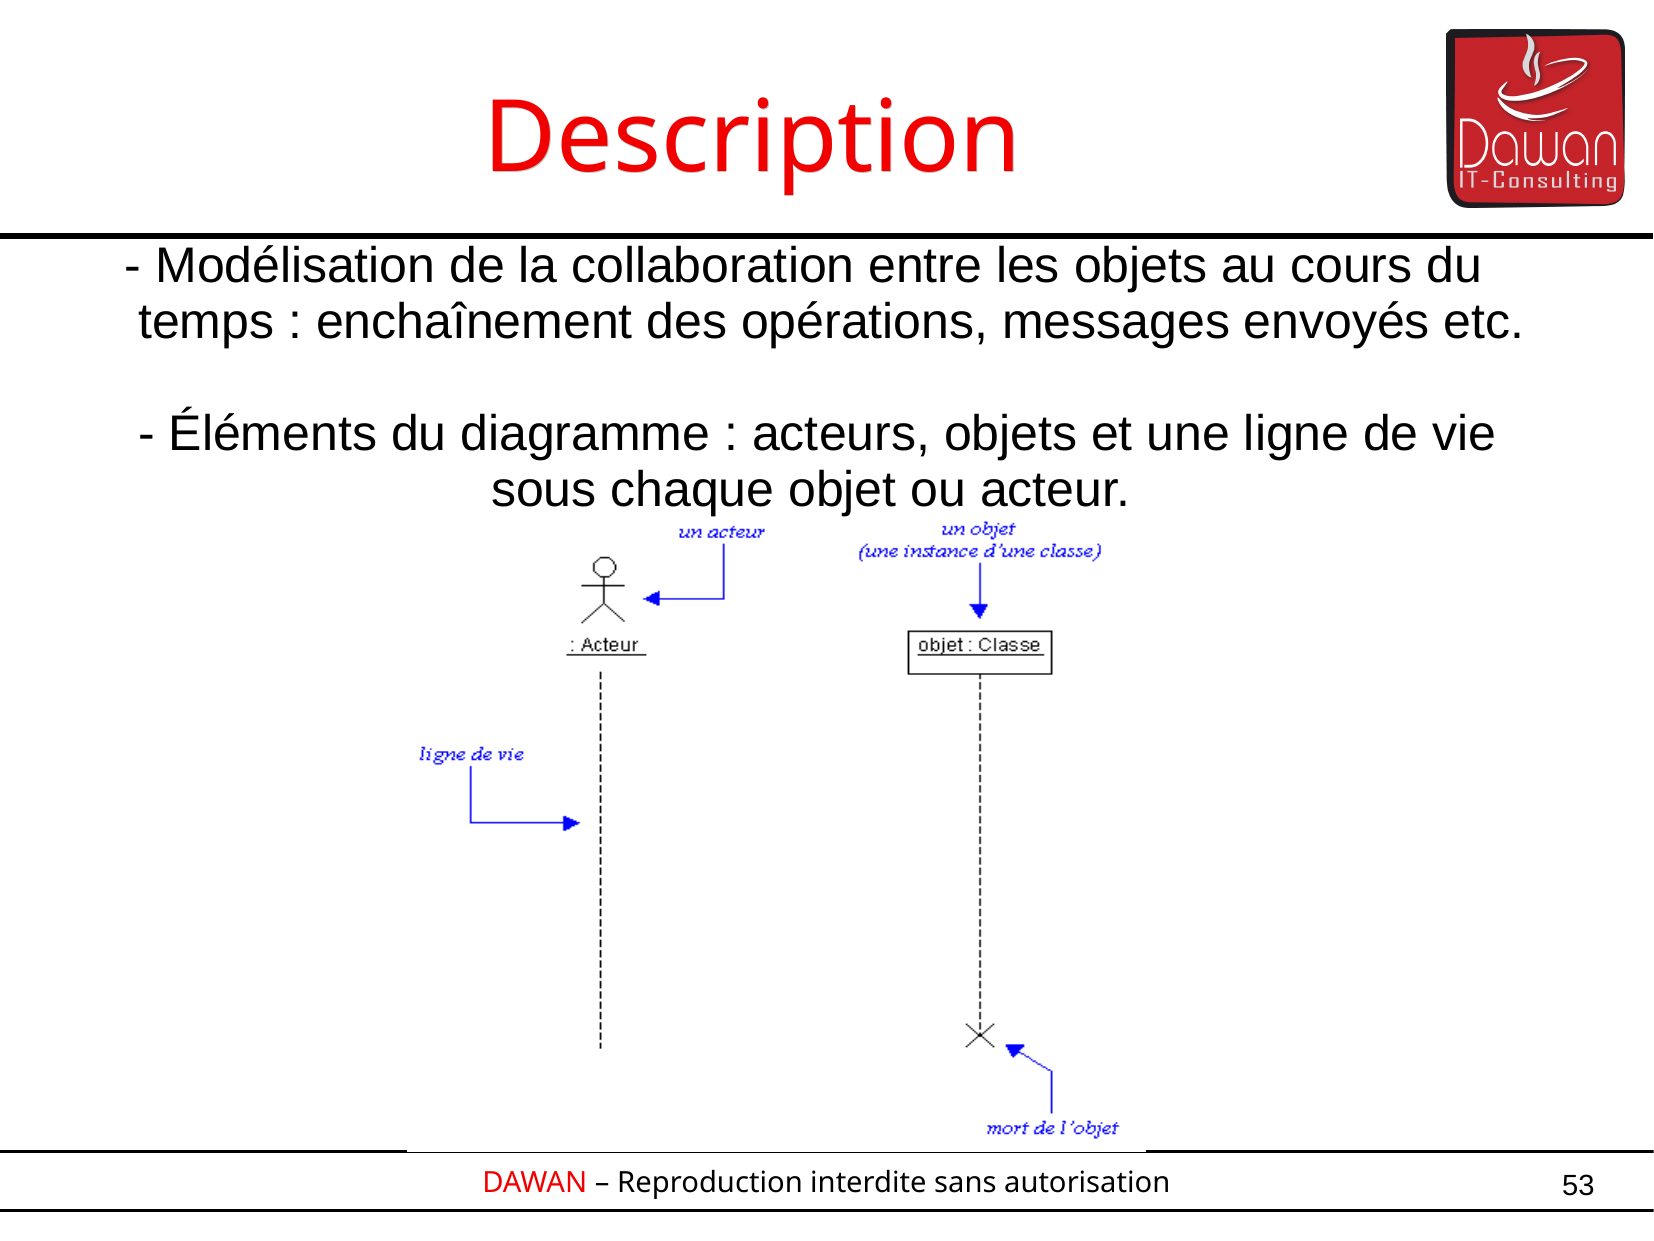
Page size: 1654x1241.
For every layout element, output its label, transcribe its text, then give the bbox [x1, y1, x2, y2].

title Description [59, 29, 1447, 237]
picture [1447, 29, 1625, 208]
text_box - Modélisation de la collaboration entre les objets au cours du temps : enchaînement des opérations, messages envoyés etc. - Éléments du diagramme : acteurs, objets et une ligne de vie sous chaque objet ou acteur. [94, 230, 1542, 524]
picture [407, 524, 1146, 1152]
